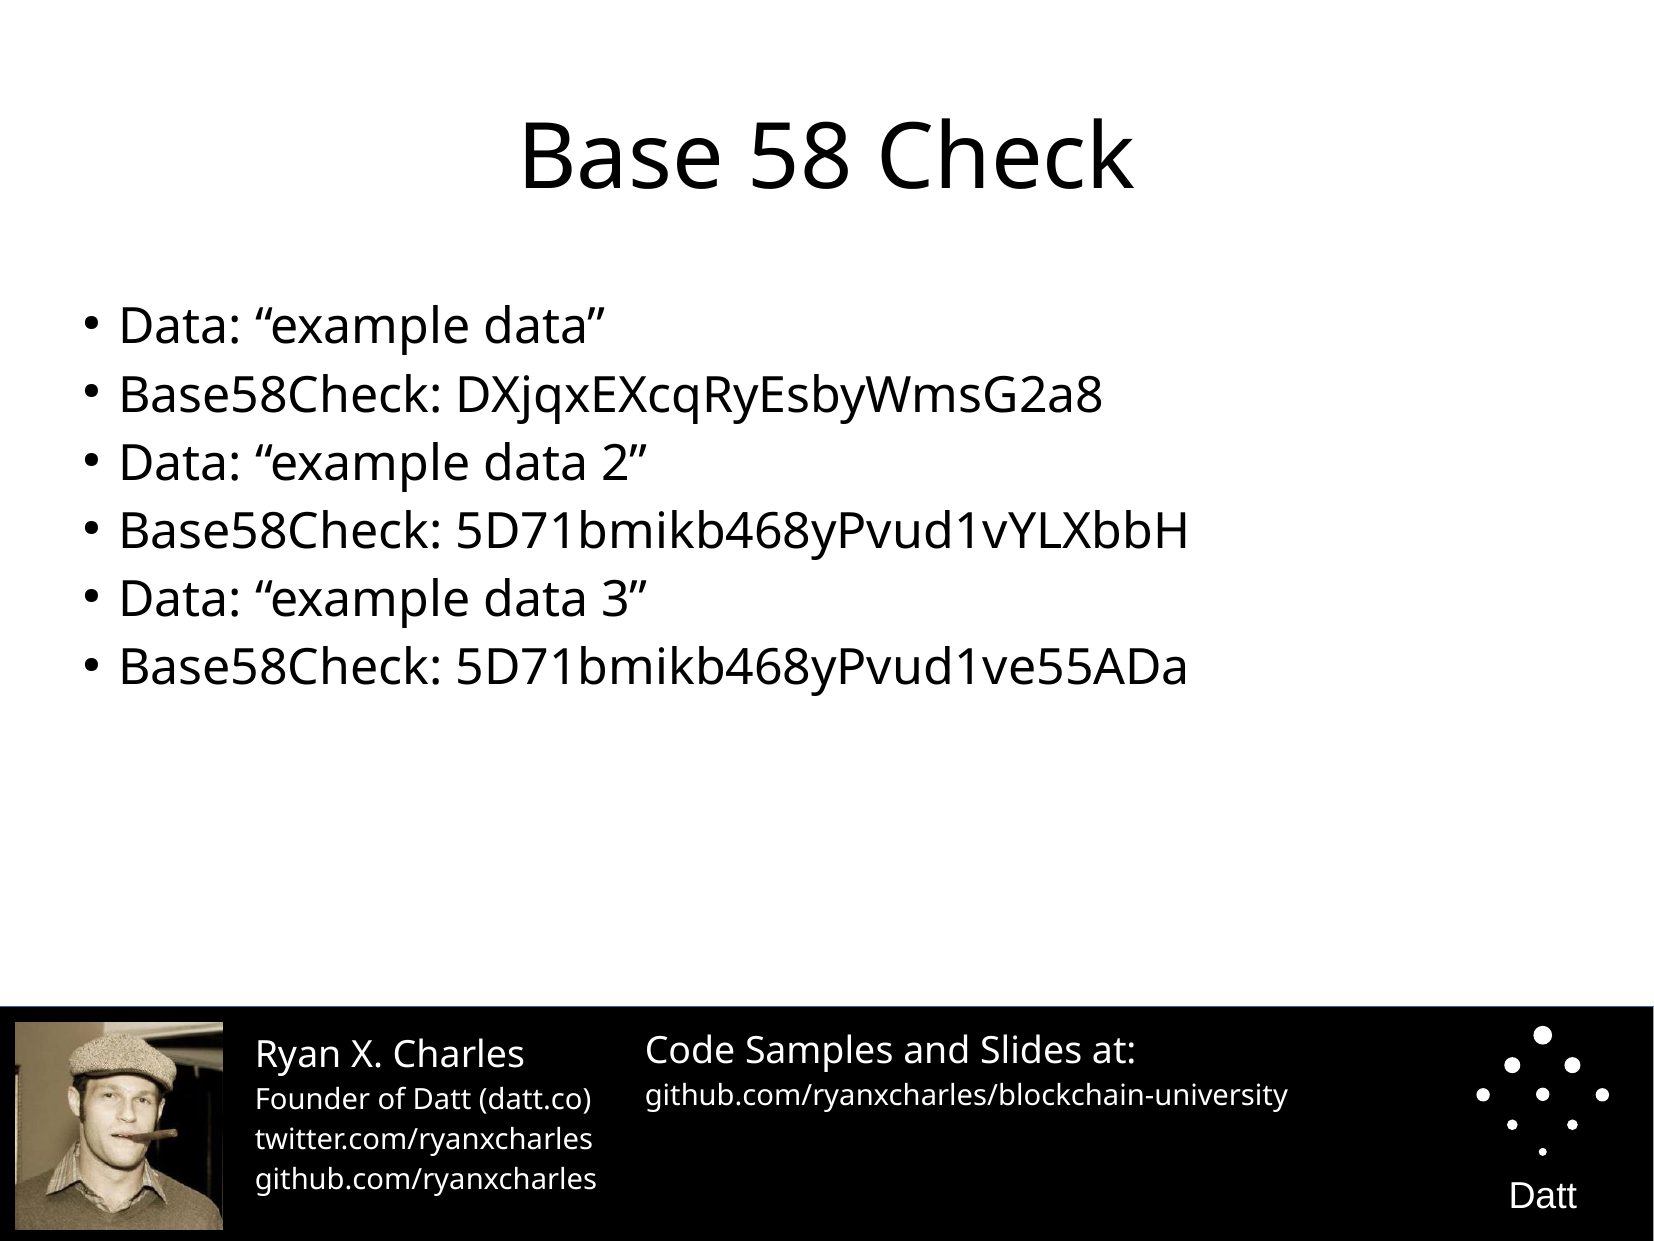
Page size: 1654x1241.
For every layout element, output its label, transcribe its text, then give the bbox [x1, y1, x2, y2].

text_box Data: “example data” Base58Check: DXjqxEXcqRyEsbyWmsG2a8 Data: “example data 2” Base58Check: 5D71bmikb468yPvud1vYLXbbH Data: “example data 3” Base58Check: 5D71bmikb468yPvud1ve55ADa [82, 290, 1571, 1010]
text_box Ryan X. Charles Founder of Datt (datt.co) twitter.com/ryanxcharles github.com/ryanxcharles [240, 1020, 976, 1241]
title Base 58 Check [82, 49, 1571, 257]
picture [15, 1022, 223, 1231]
text_box Code Samples and Slides at: github.com/ryanxcharles/blockchain-university [630, 1015, 1403, 1156]
text_box [0, 1006, 1654, 1241]
picture [1475, 1023, 1611, 1159]
text_box Datt [1452, 1167, 1633, 1241]
